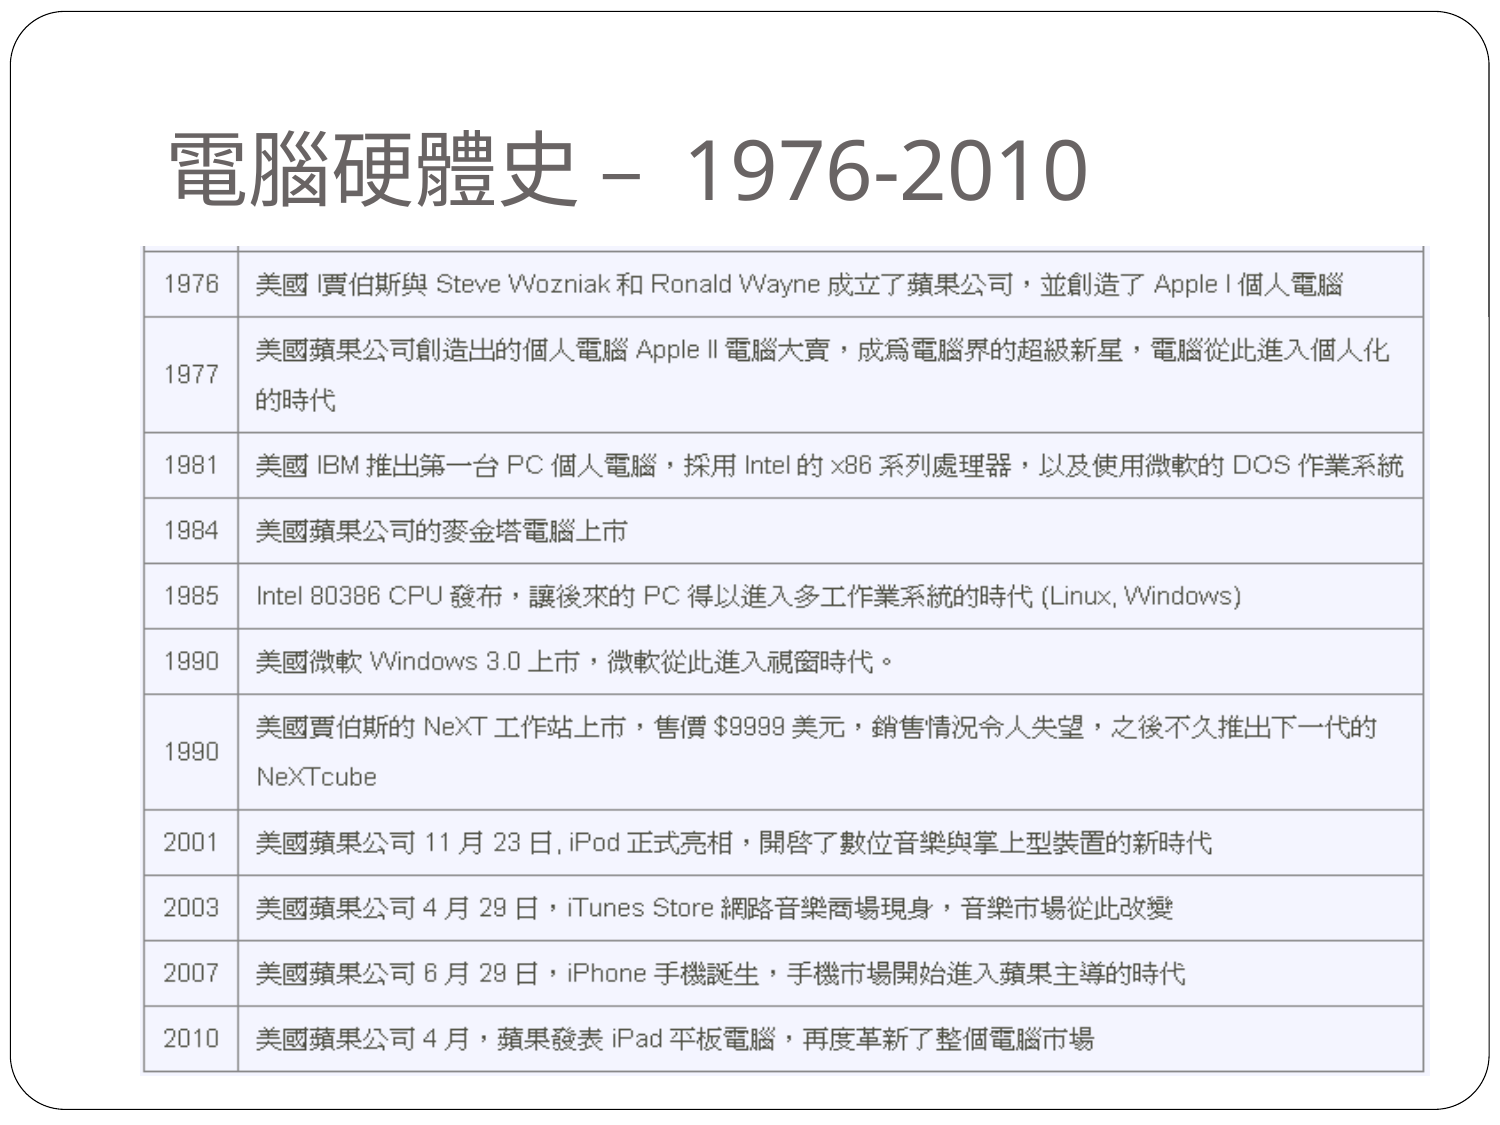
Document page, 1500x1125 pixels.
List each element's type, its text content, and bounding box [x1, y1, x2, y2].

text_box [140, 246, 1430, 1077]
title 電腦硬體史 – 1976-2010 [150, 44, 1426, 233]
